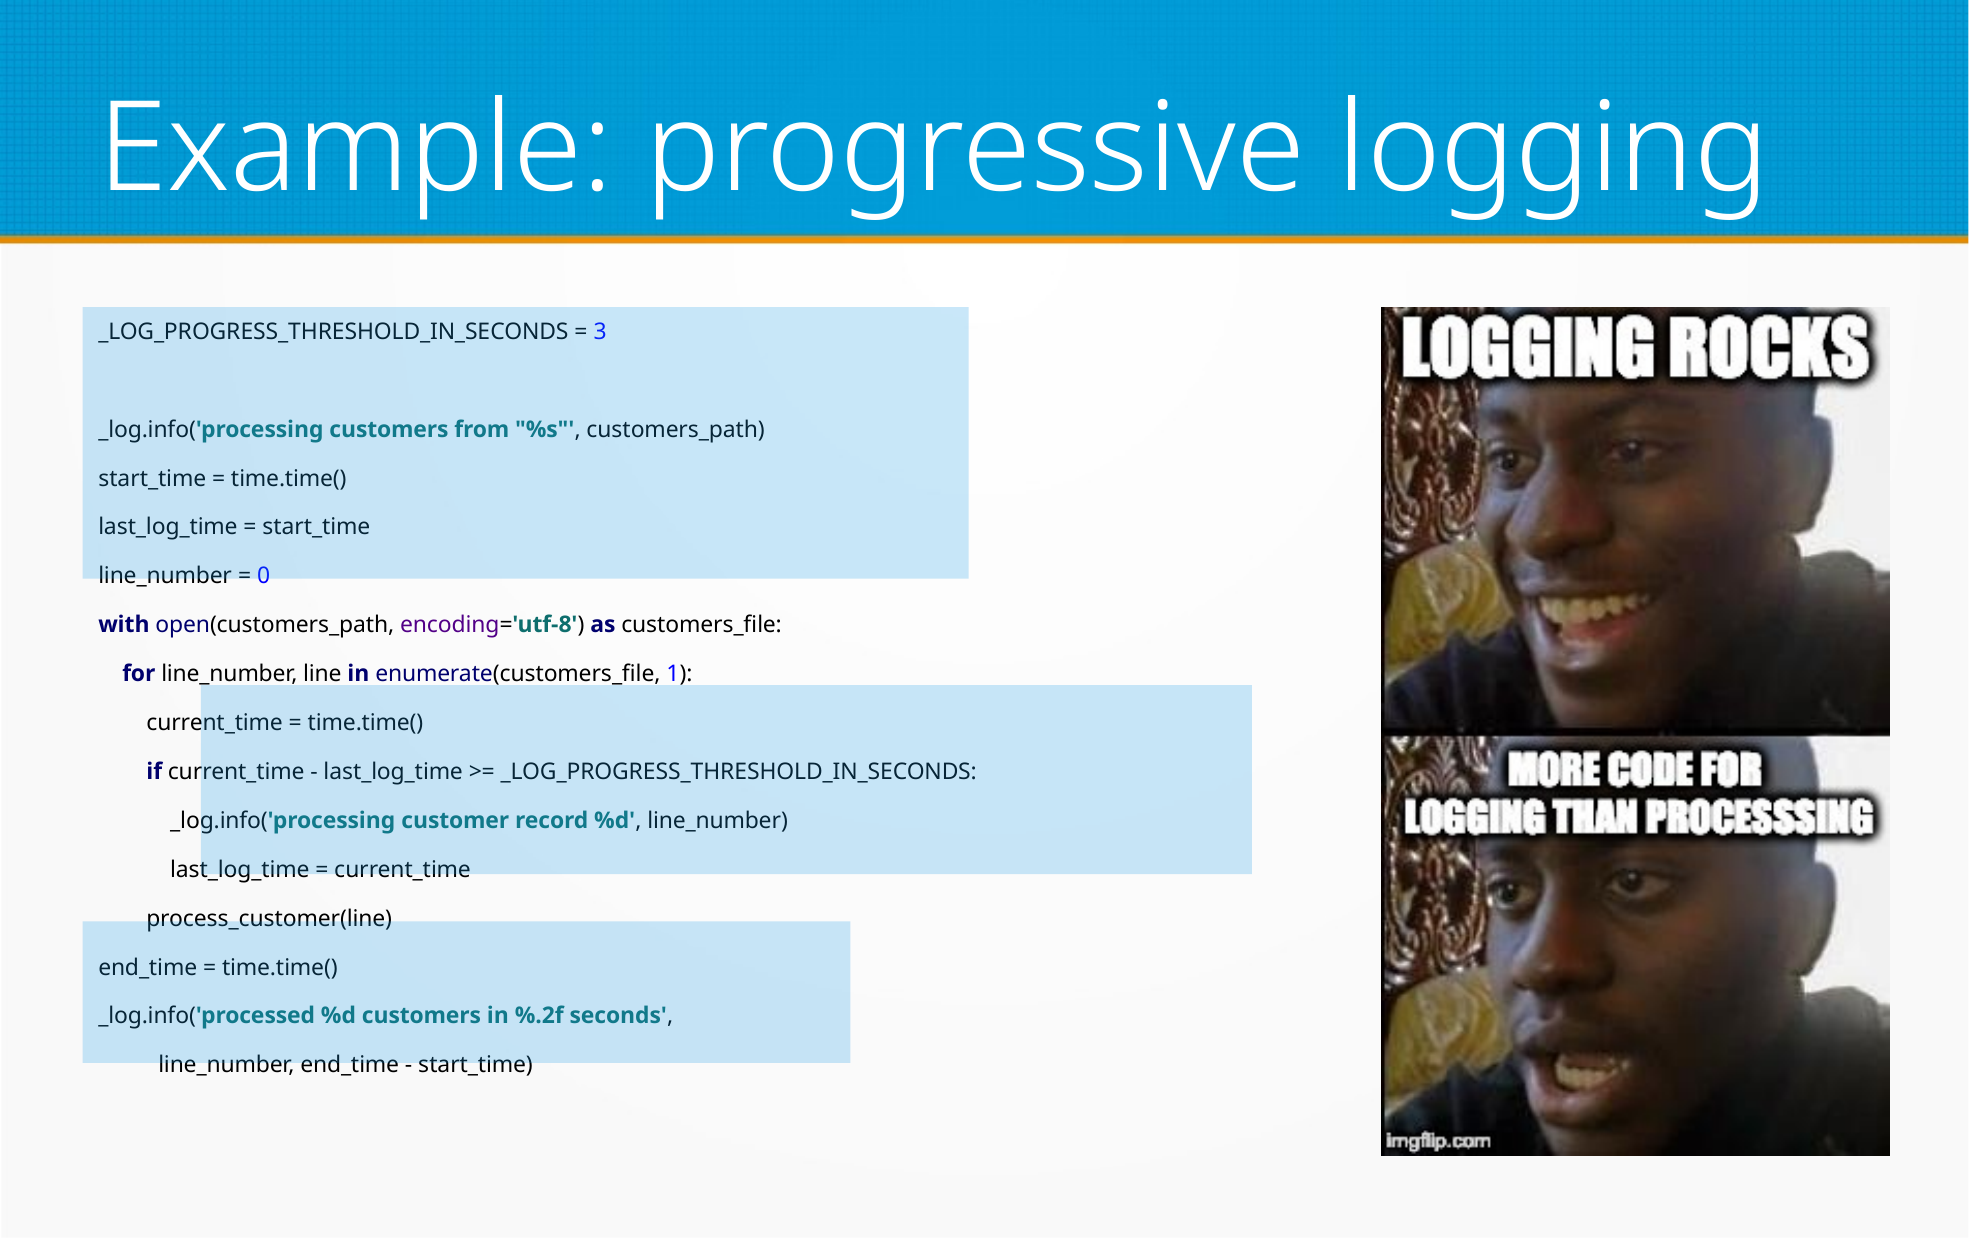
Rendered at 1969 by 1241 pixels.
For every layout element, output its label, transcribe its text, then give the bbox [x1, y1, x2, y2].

text_box [200, 685, 1252, 875]
text_box [82, 921, 851, 1063]
title Example: progressive logging [98, 19, 1870, 227]
picture [0, 233, 1969, 1241]
list _LOG_PROGRESS_THRESHOLD_IN_SECONDS = 3 _log.info('processing customers from "%s"', customers_path) start_time = time.time() last_log_time = start_time line_number = 0 with open(customers_path, encoding='utf-8') as customers_file: for line_number, line in enumerate(customers_file, 1): current_time = time.time() if current_time - last_log_time >= _LOG_PROGRESS_THRESHOLD_IN_SECONDS: _log.info('processing customer record %d', line_number) last_log_time = current_time process_customer(line) end_time = time.time() _log.info('processed %d customers in %.2f seconds', line_number, end_time - start_time) [98, 315, 1381, 1081]
text_box [82, 307, 969, 579]
